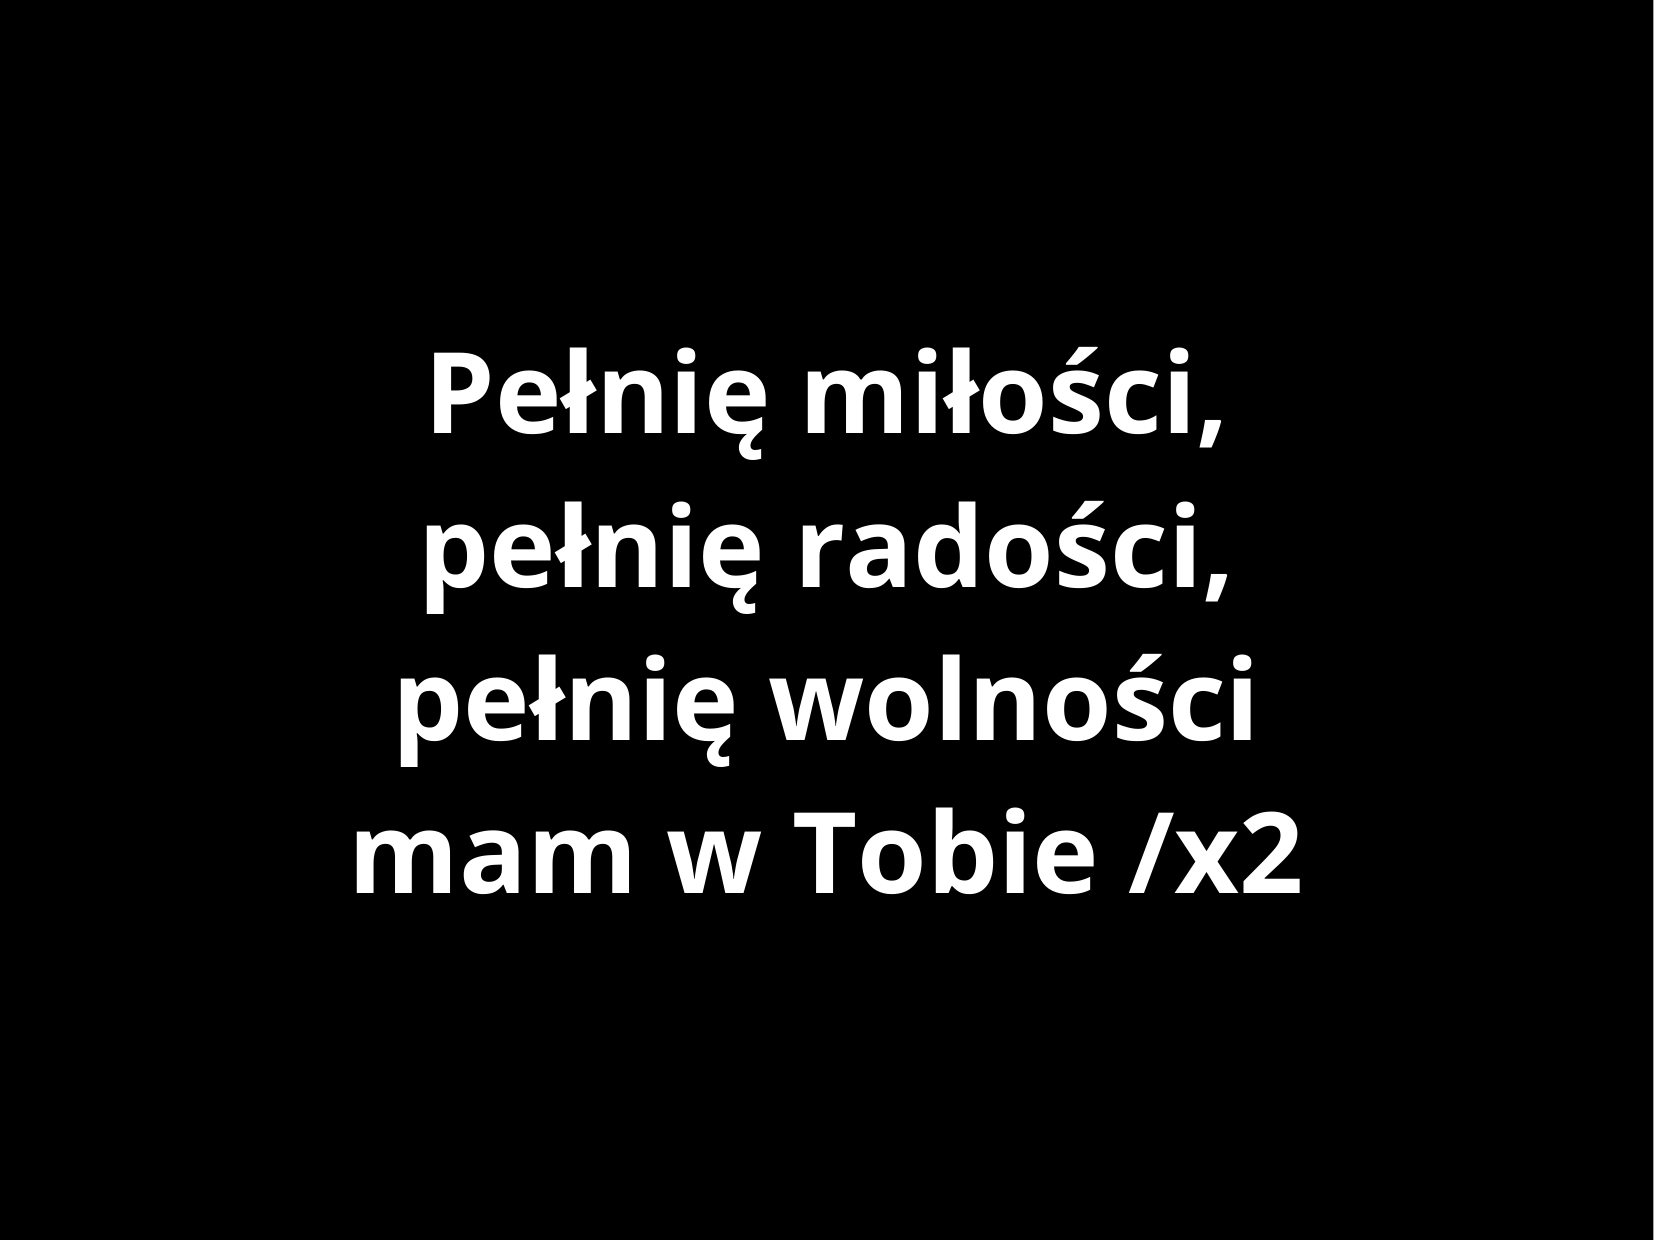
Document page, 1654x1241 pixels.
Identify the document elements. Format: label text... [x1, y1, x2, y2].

subtitle Pełnię miłości, pełnię radości, pełnię wolności mam w Tobie /x2 [0, 0, 1654, 1241]
